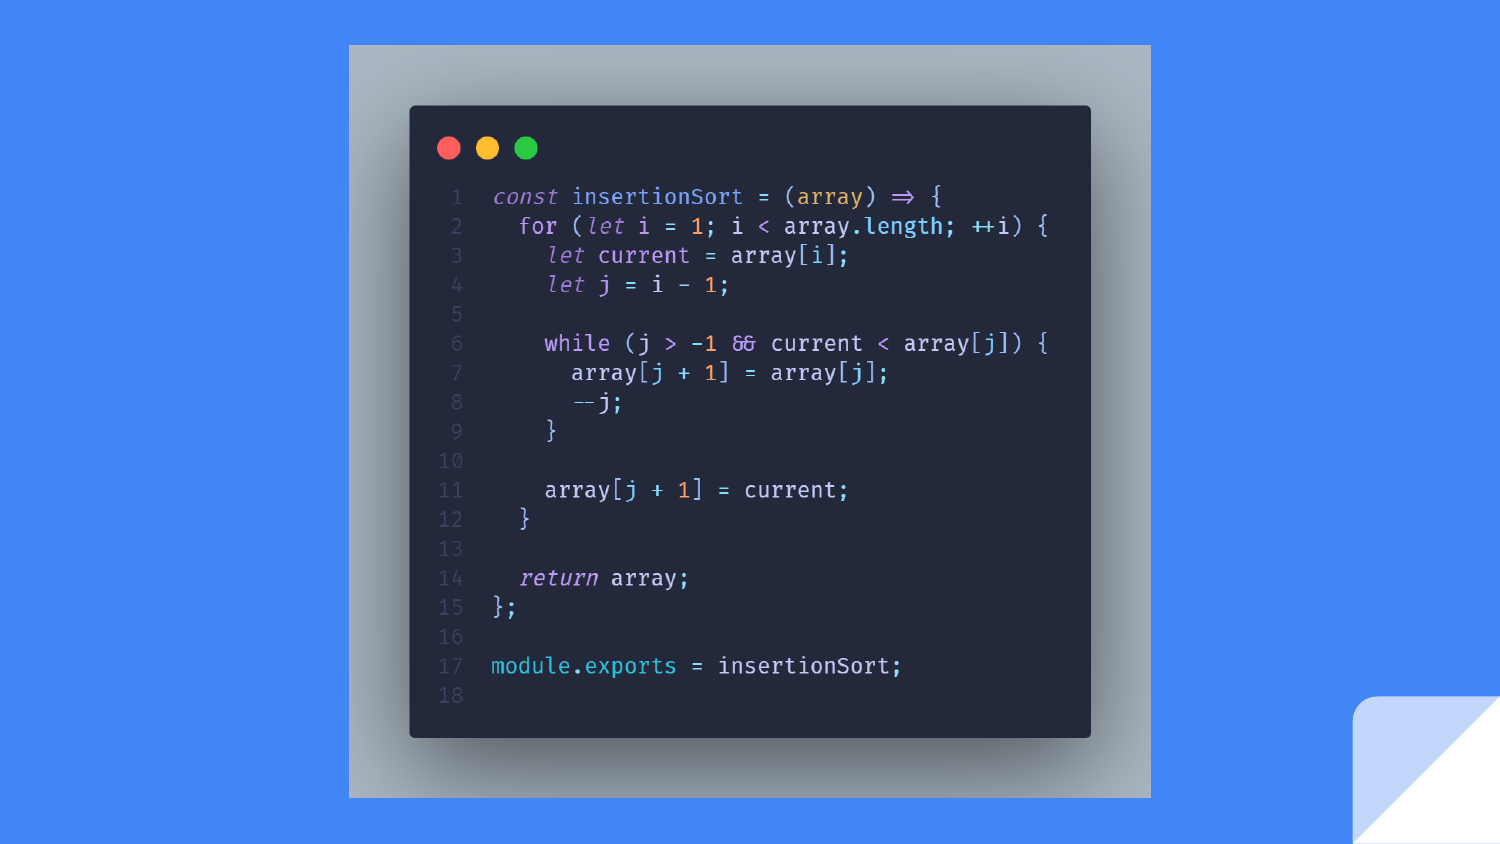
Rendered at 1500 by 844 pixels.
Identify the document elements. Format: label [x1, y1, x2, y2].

picture [349, 45, 1151, 798]
